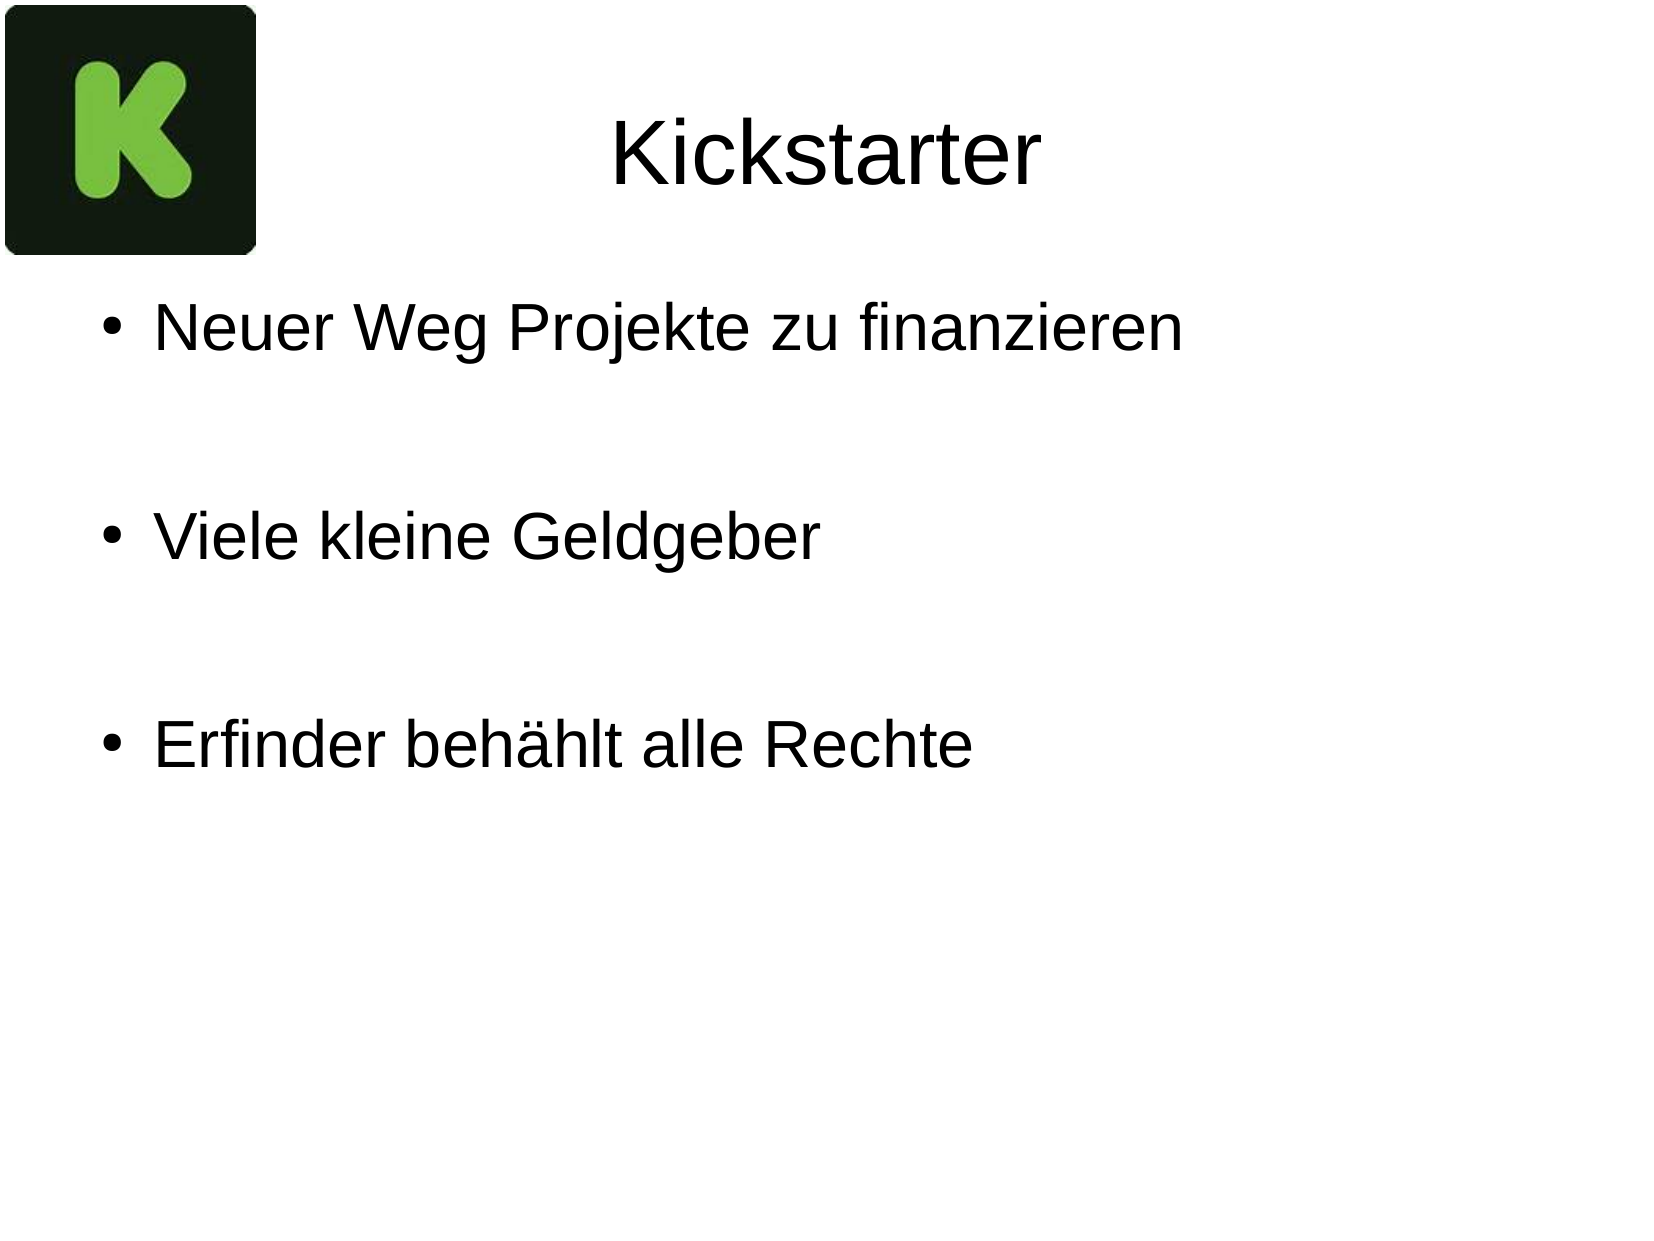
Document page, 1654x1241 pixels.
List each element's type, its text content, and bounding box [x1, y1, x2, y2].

picture [5, 5, 256, 256]
title Kickstarter [82, 49, 1571, 257]
list Neuer Weg Projekte zu finanzieren Viele kleine Geldgeber Erfinder behählt alle Rechte [82, 290, 1538, 1010]
